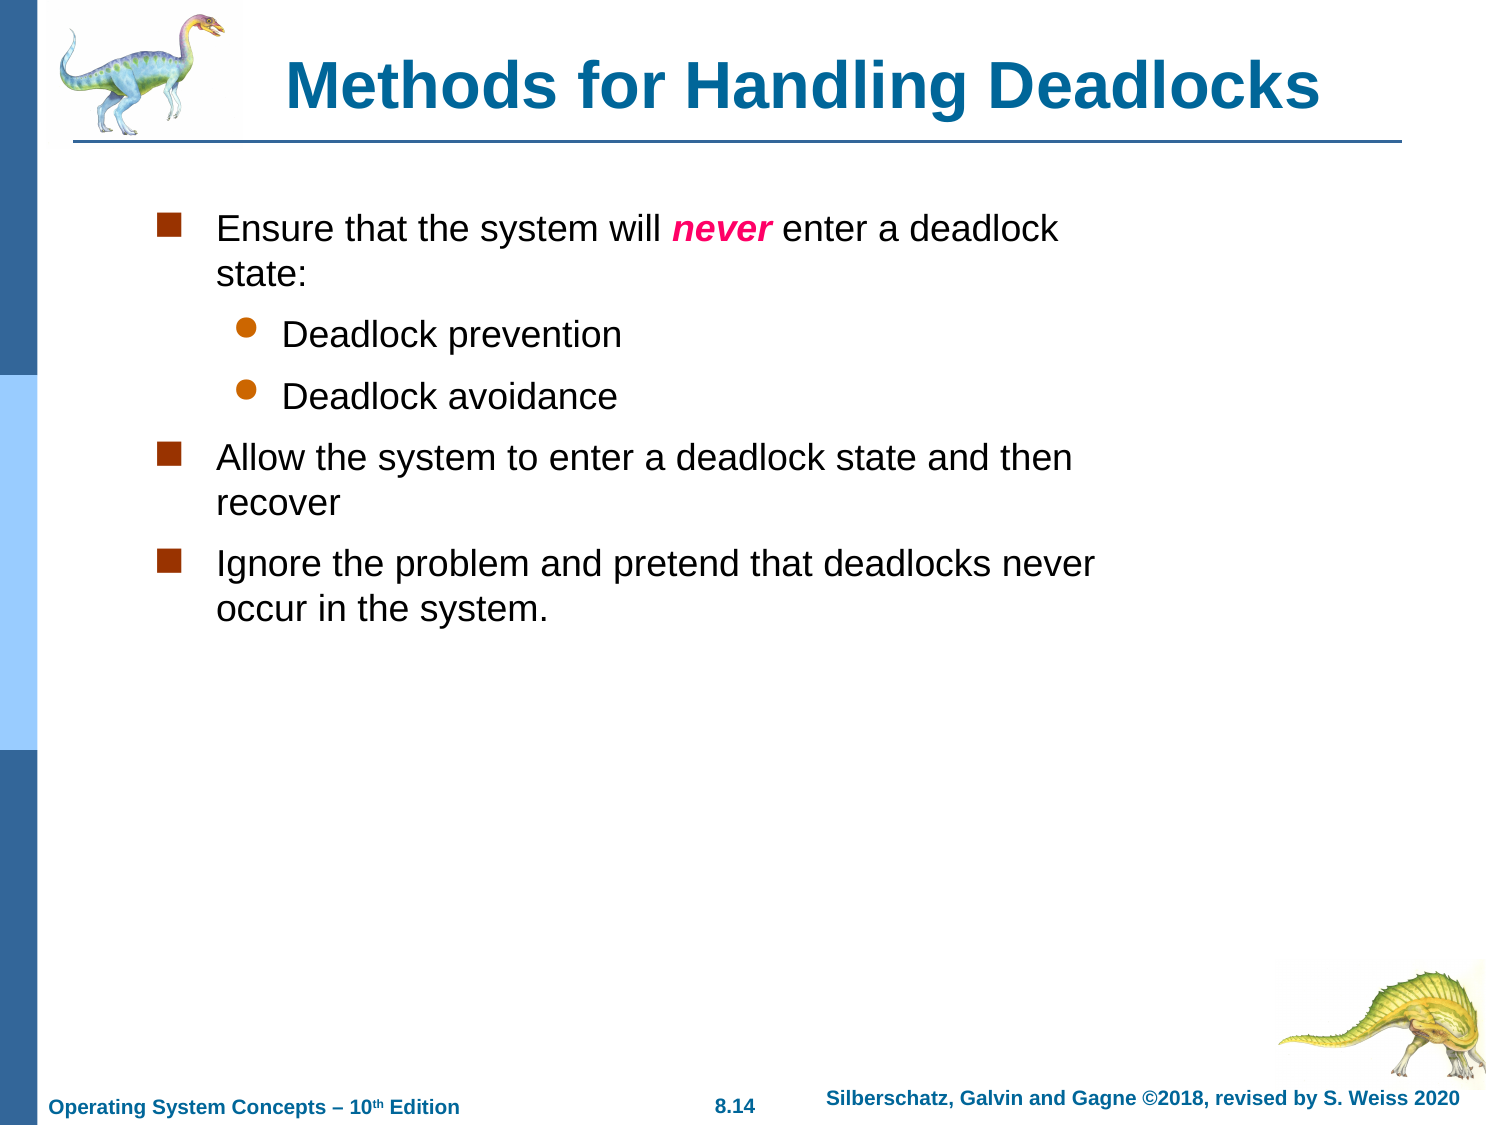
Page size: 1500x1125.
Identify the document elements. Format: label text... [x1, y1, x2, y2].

title Methods for Handling Deadlocks [182, 35, 1426, 130]
picture [46, 0, 243, 149]
list Ensure that the system will never enter a deadlock state: Deadlock prevention Deadlock avoidance Allow the system to enter a deadlock state and then recover Ignore the problem and pretend that deadlocks never occur in the system. [144, 196, 1155, 738]
picture [1275, 959, 1486, 1095]
